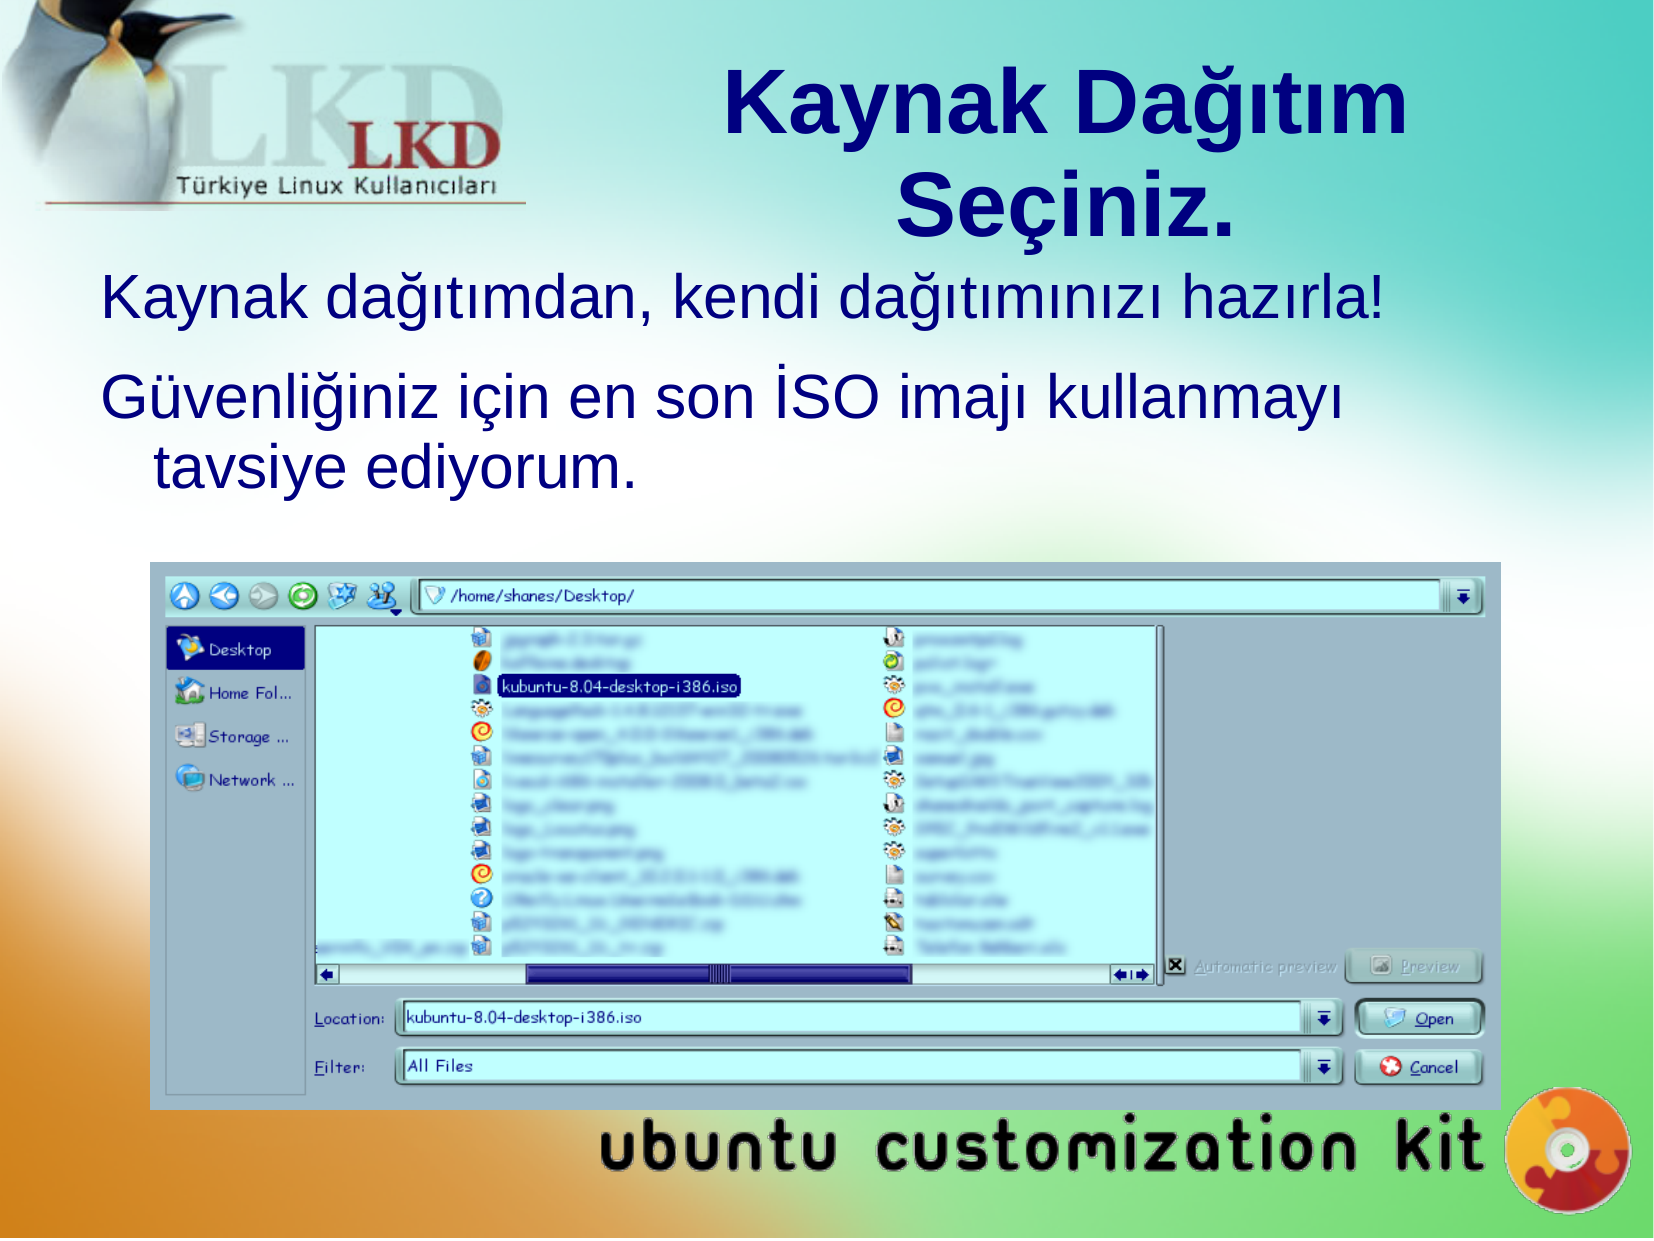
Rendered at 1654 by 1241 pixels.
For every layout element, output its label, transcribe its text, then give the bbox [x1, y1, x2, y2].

title Kaynak Dağıtım Seçiniz. [562, 50, 1571, 256]
list Kaynak dağıtımdan, kendi dağıtımınızı hazırla! Güvenliğiniz için en son İSO imajı kullanmayı tavsiye ediyorum. [82, 262, 1576, 535]
picture [0, 0, 1654, 1238]
